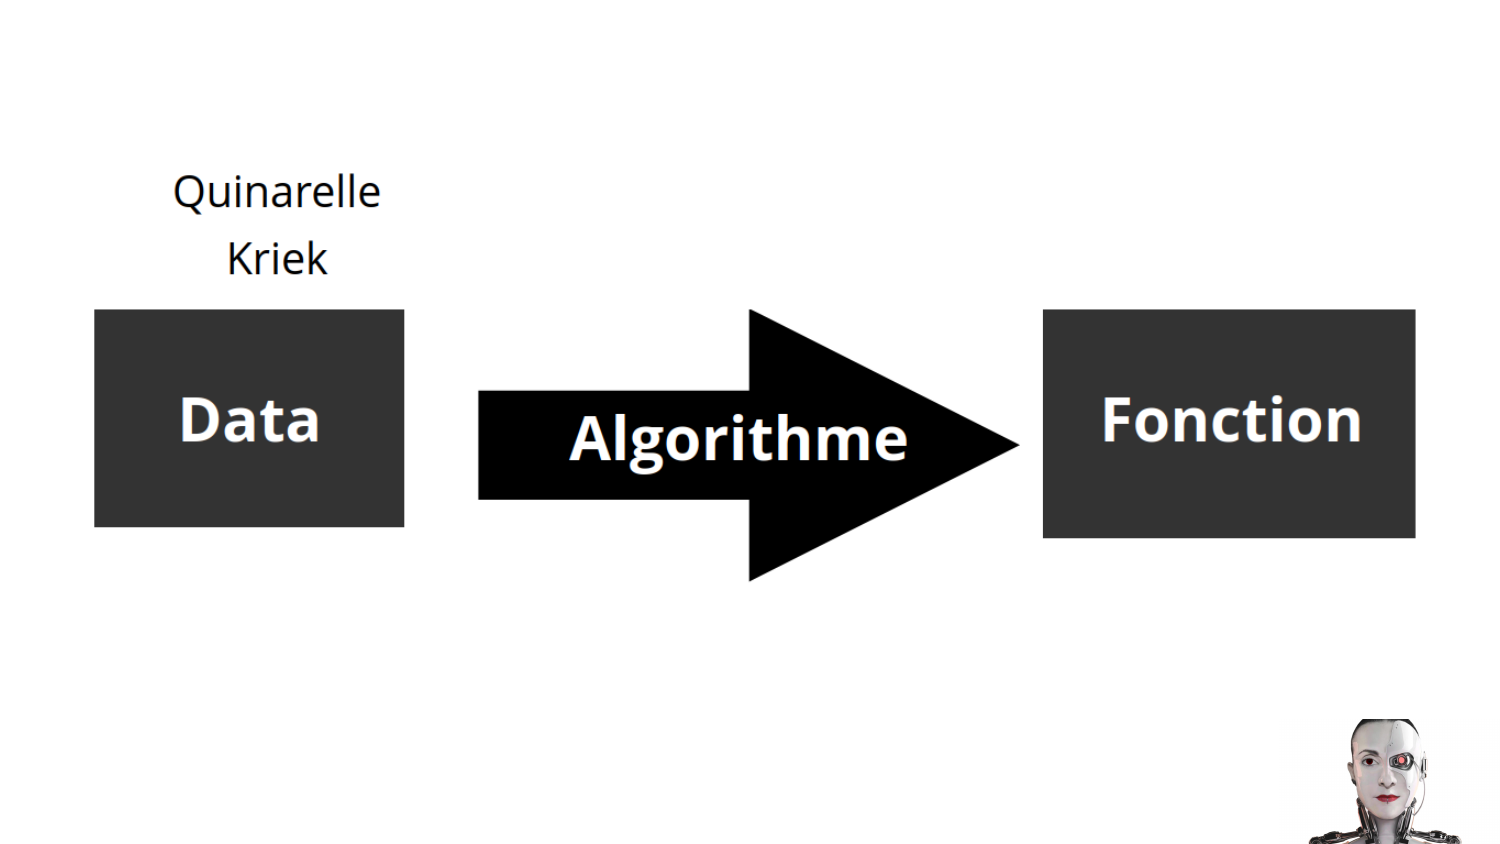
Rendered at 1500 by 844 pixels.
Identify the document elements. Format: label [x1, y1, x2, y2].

picture [24, 128, 1475, 645]
picture [1279, 719, 1500, 844]
